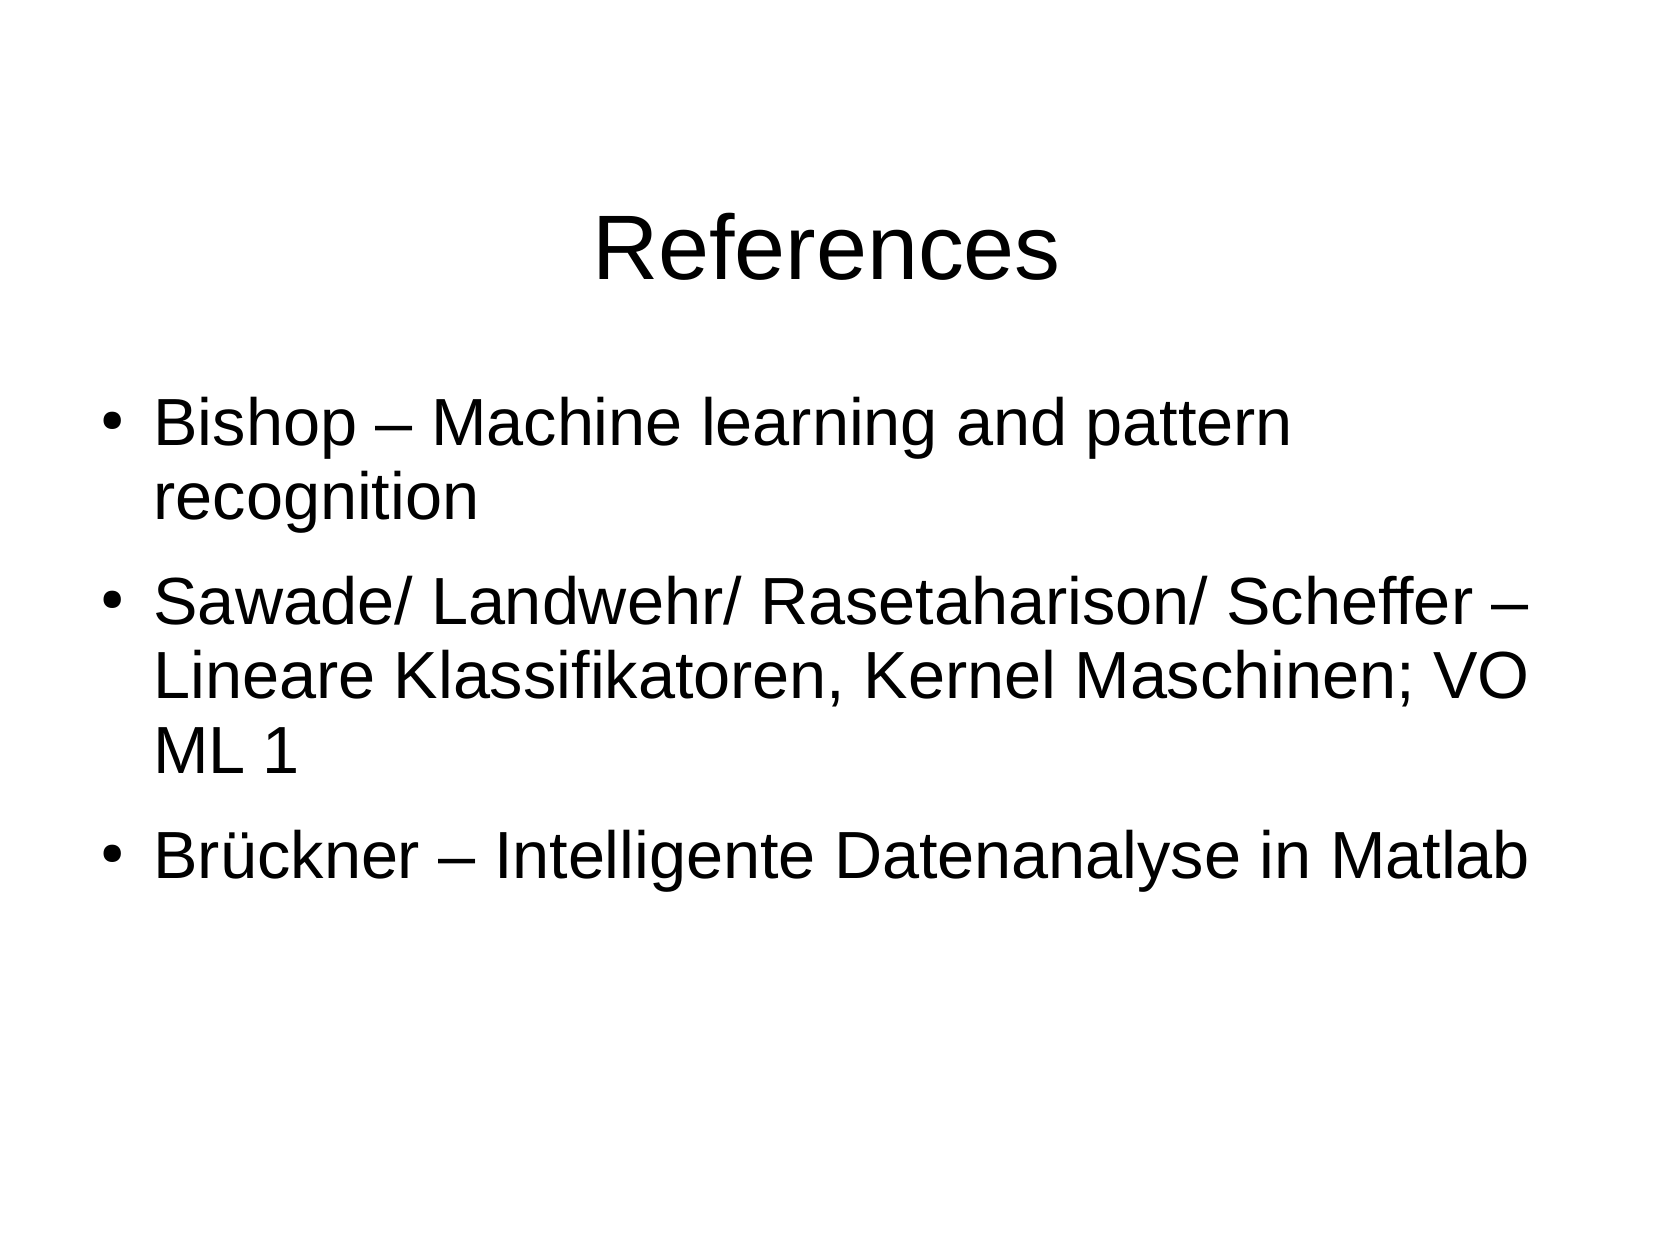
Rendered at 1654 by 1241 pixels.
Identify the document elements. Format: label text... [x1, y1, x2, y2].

list Bishop – Machine learning and pattern recognition Sawade/ Landwehr/ Rasetaharison/ Scheffer – Lineare Klassifikatoren, Kernel Maschinen; VO ML 1 Brückner – Intelligente Datenanalyse in Matlab [82, 384, 1571, 1204]
title References [82, 151, 1571, 344]
